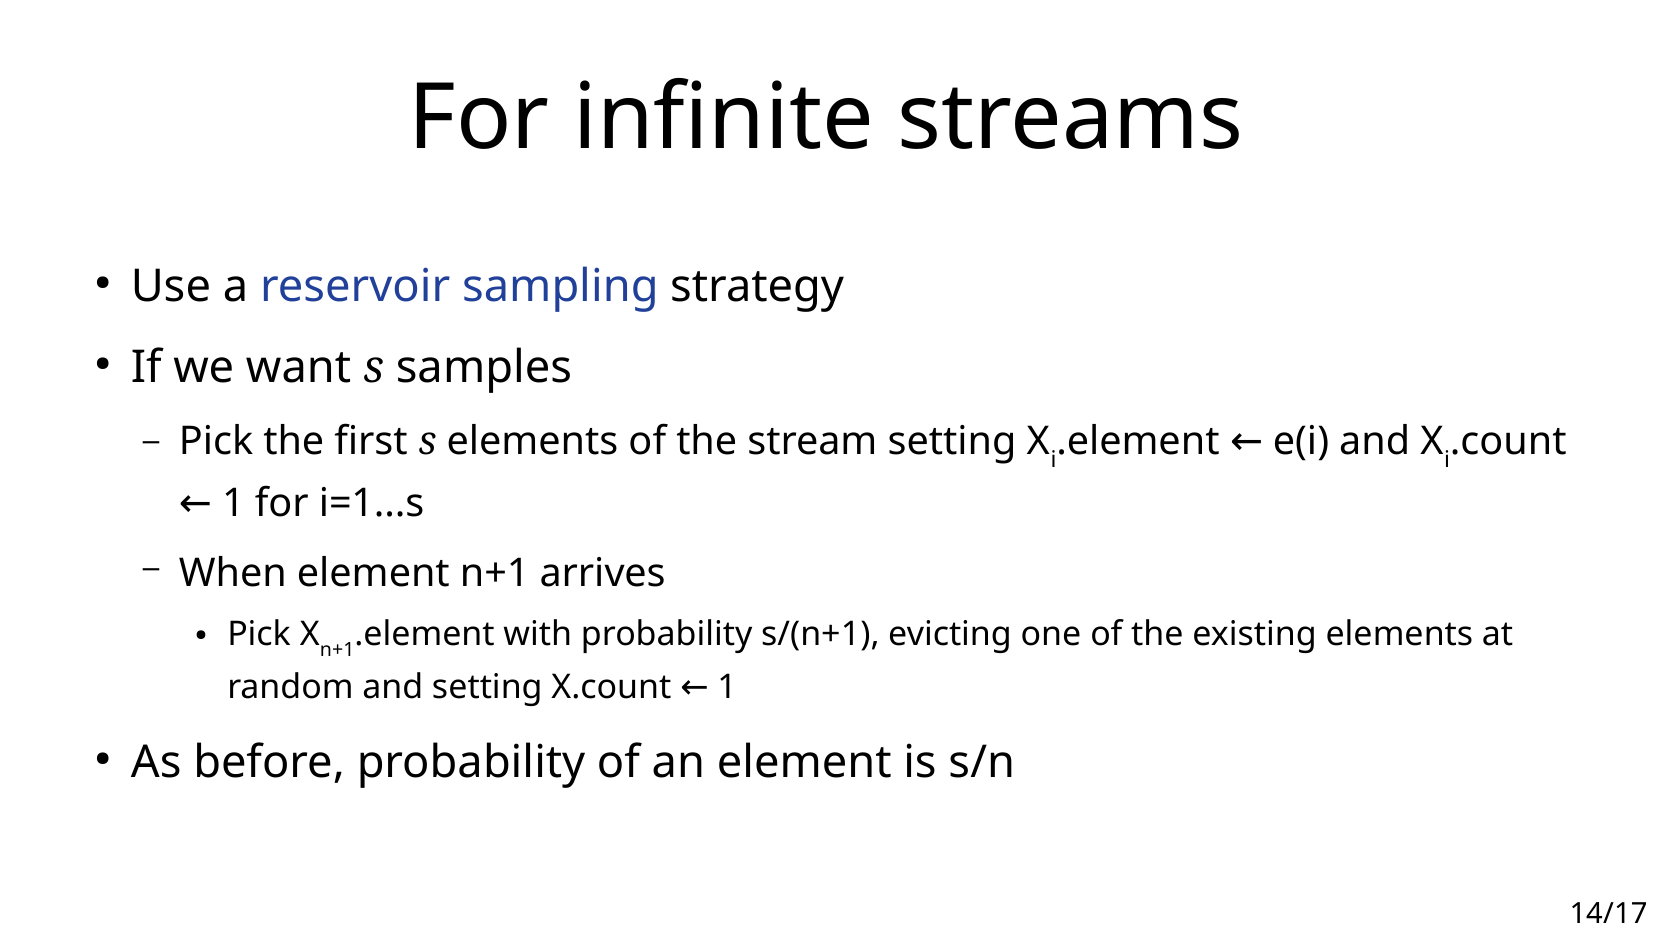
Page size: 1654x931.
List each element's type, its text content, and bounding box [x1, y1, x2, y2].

list Use a reservoir sampling strategy If we want s samples Pick the first s elements of the stream setting Xi.element ← e(i) and Xi.count ← 1 for i=1...s When element n+1 arrives Pick Xn+1.element with probability s/(n+1), evicting one of the existing elements at random and setting X.count ← 1 As before, probability of an element is s/n [82, 253, 1571, 793]
title For infinite streams [82, 1, 1571, 226]
